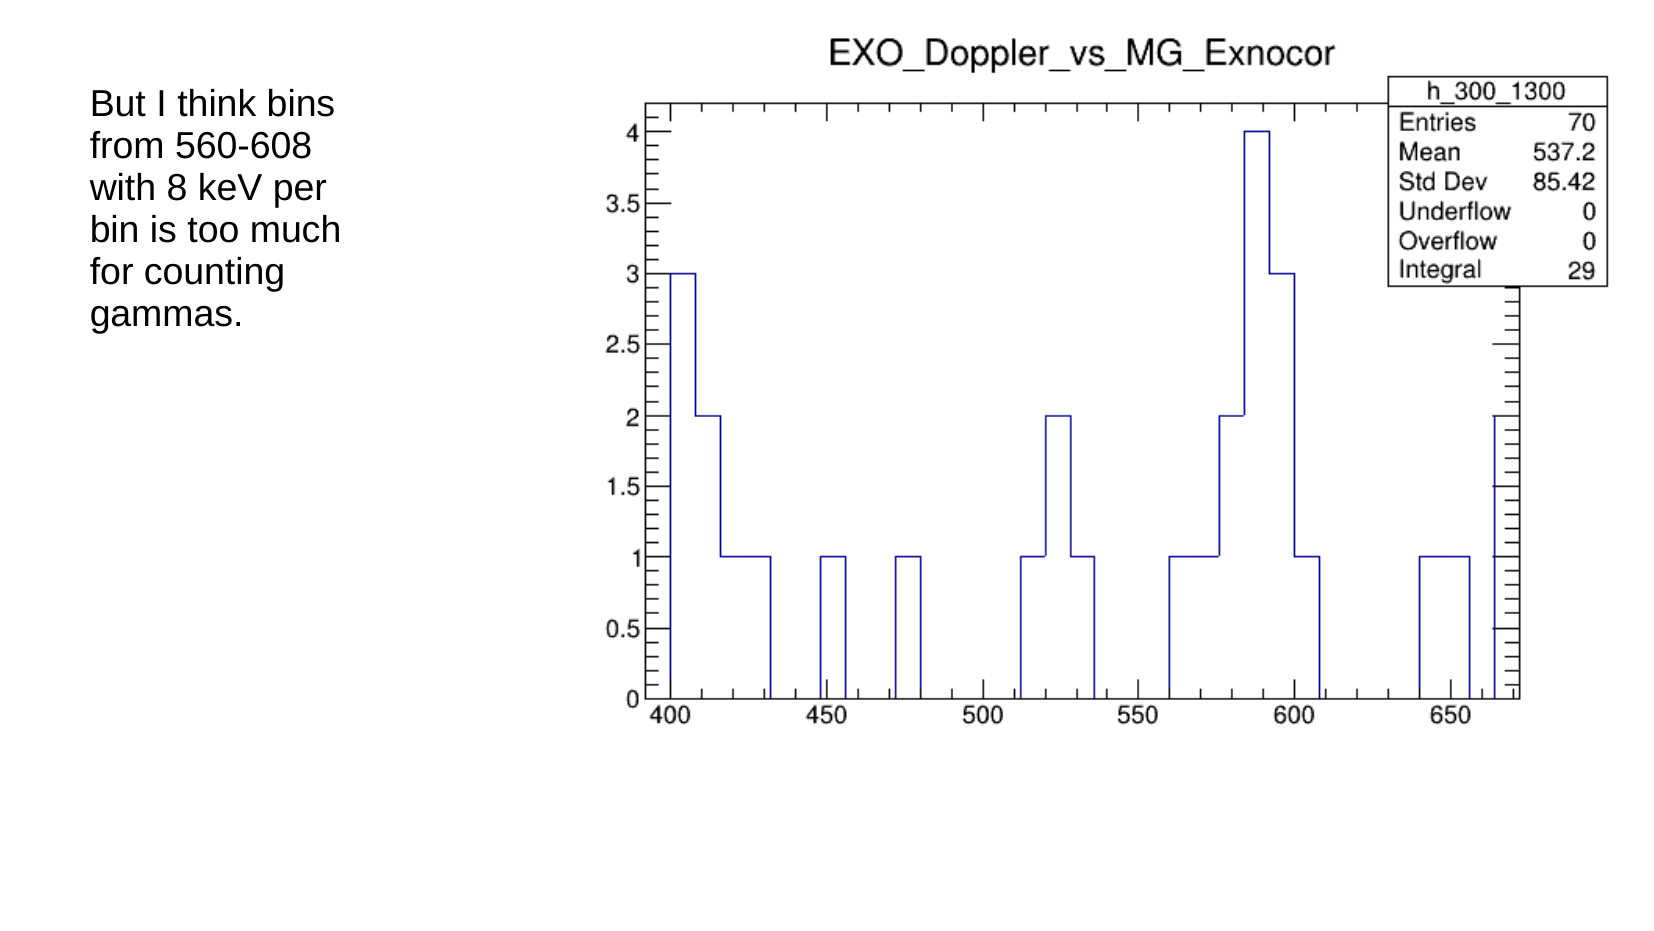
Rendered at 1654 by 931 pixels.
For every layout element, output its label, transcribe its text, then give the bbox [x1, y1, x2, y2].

picture [573, 34, 1613, 751]
text_box But I think bins from 560-608 with 8 keV per bin is too much for counting gammas. [75, 75, 376, 342]
